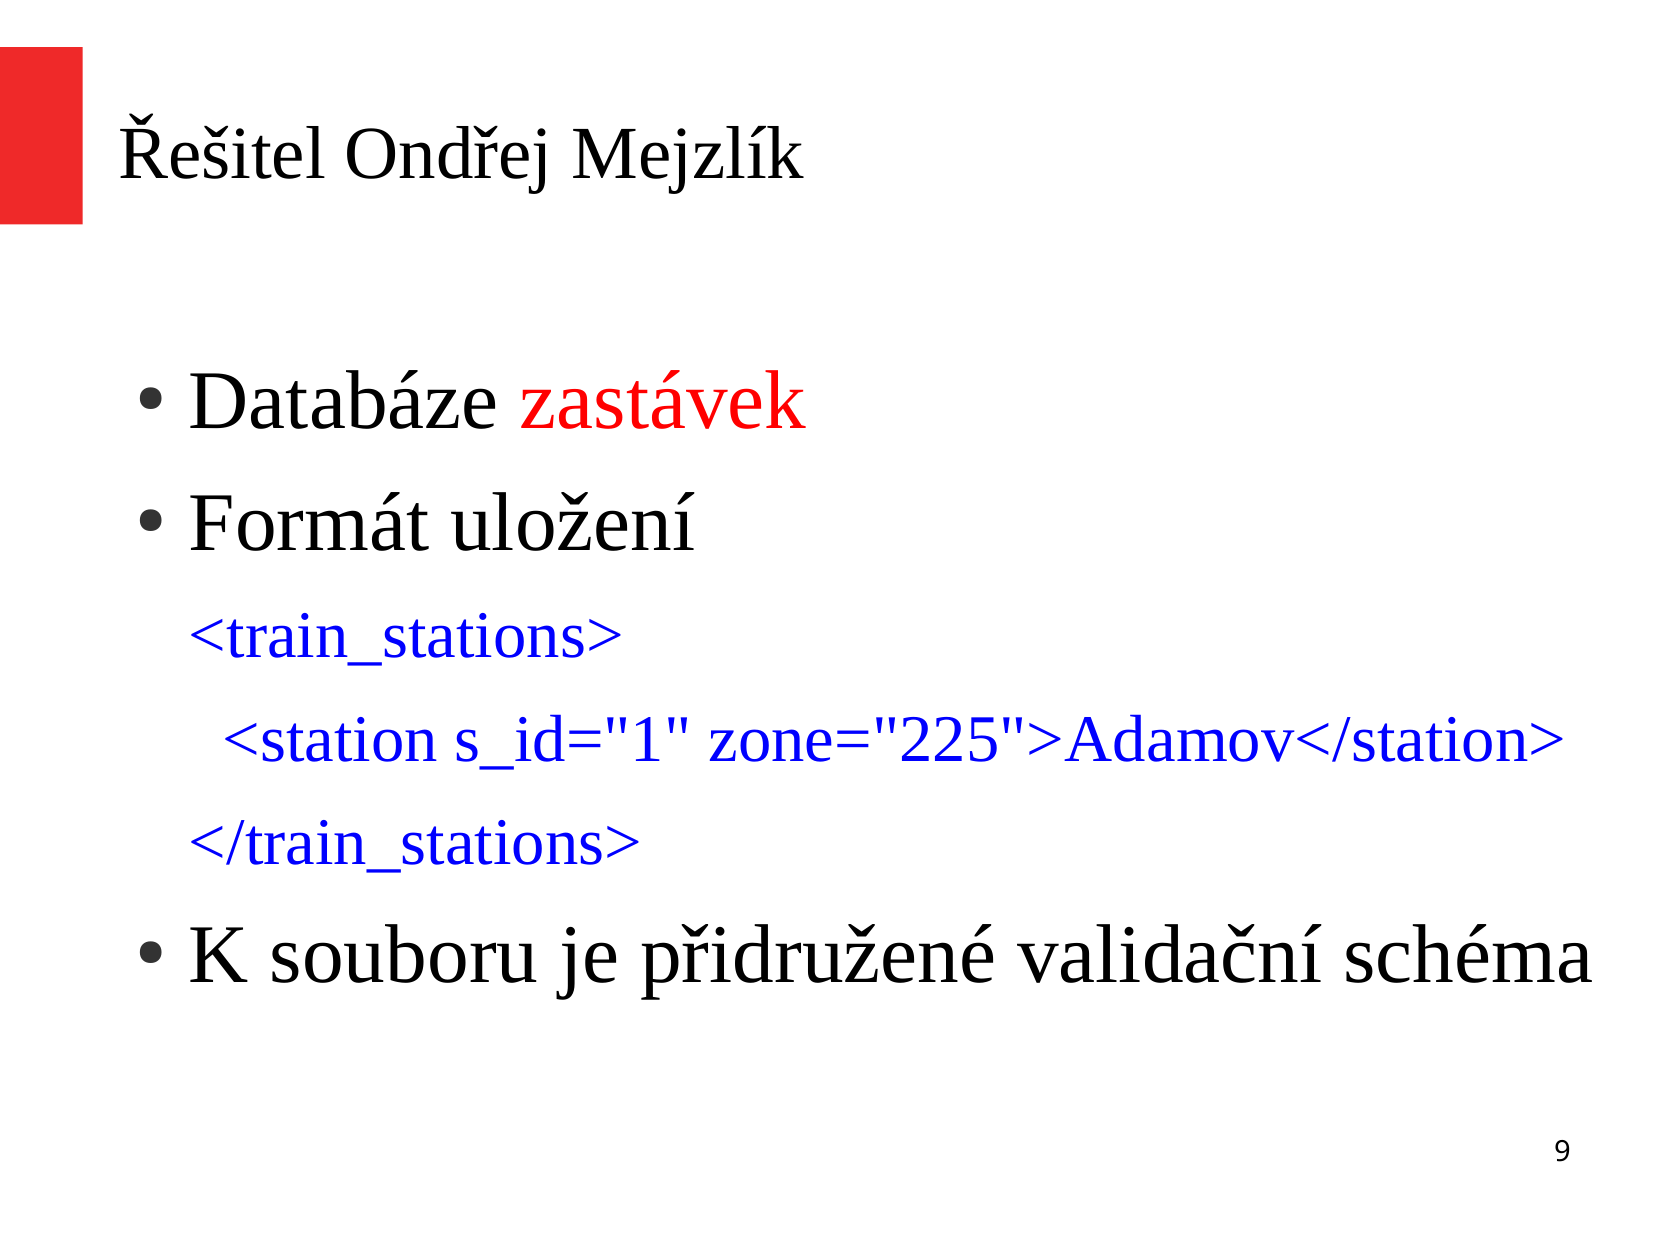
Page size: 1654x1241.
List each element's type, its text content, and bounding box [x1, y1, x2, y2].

title Řešitel Ondřej Mejzlík [118, 49, 1571, 257]
list Databáze zastávek Formát uložení <train_stations> <station s_id="1" zone="225">Adamov</station> </train_stations> K souboru je přidružené validační schéma [118, 354, 1619, 1074]
